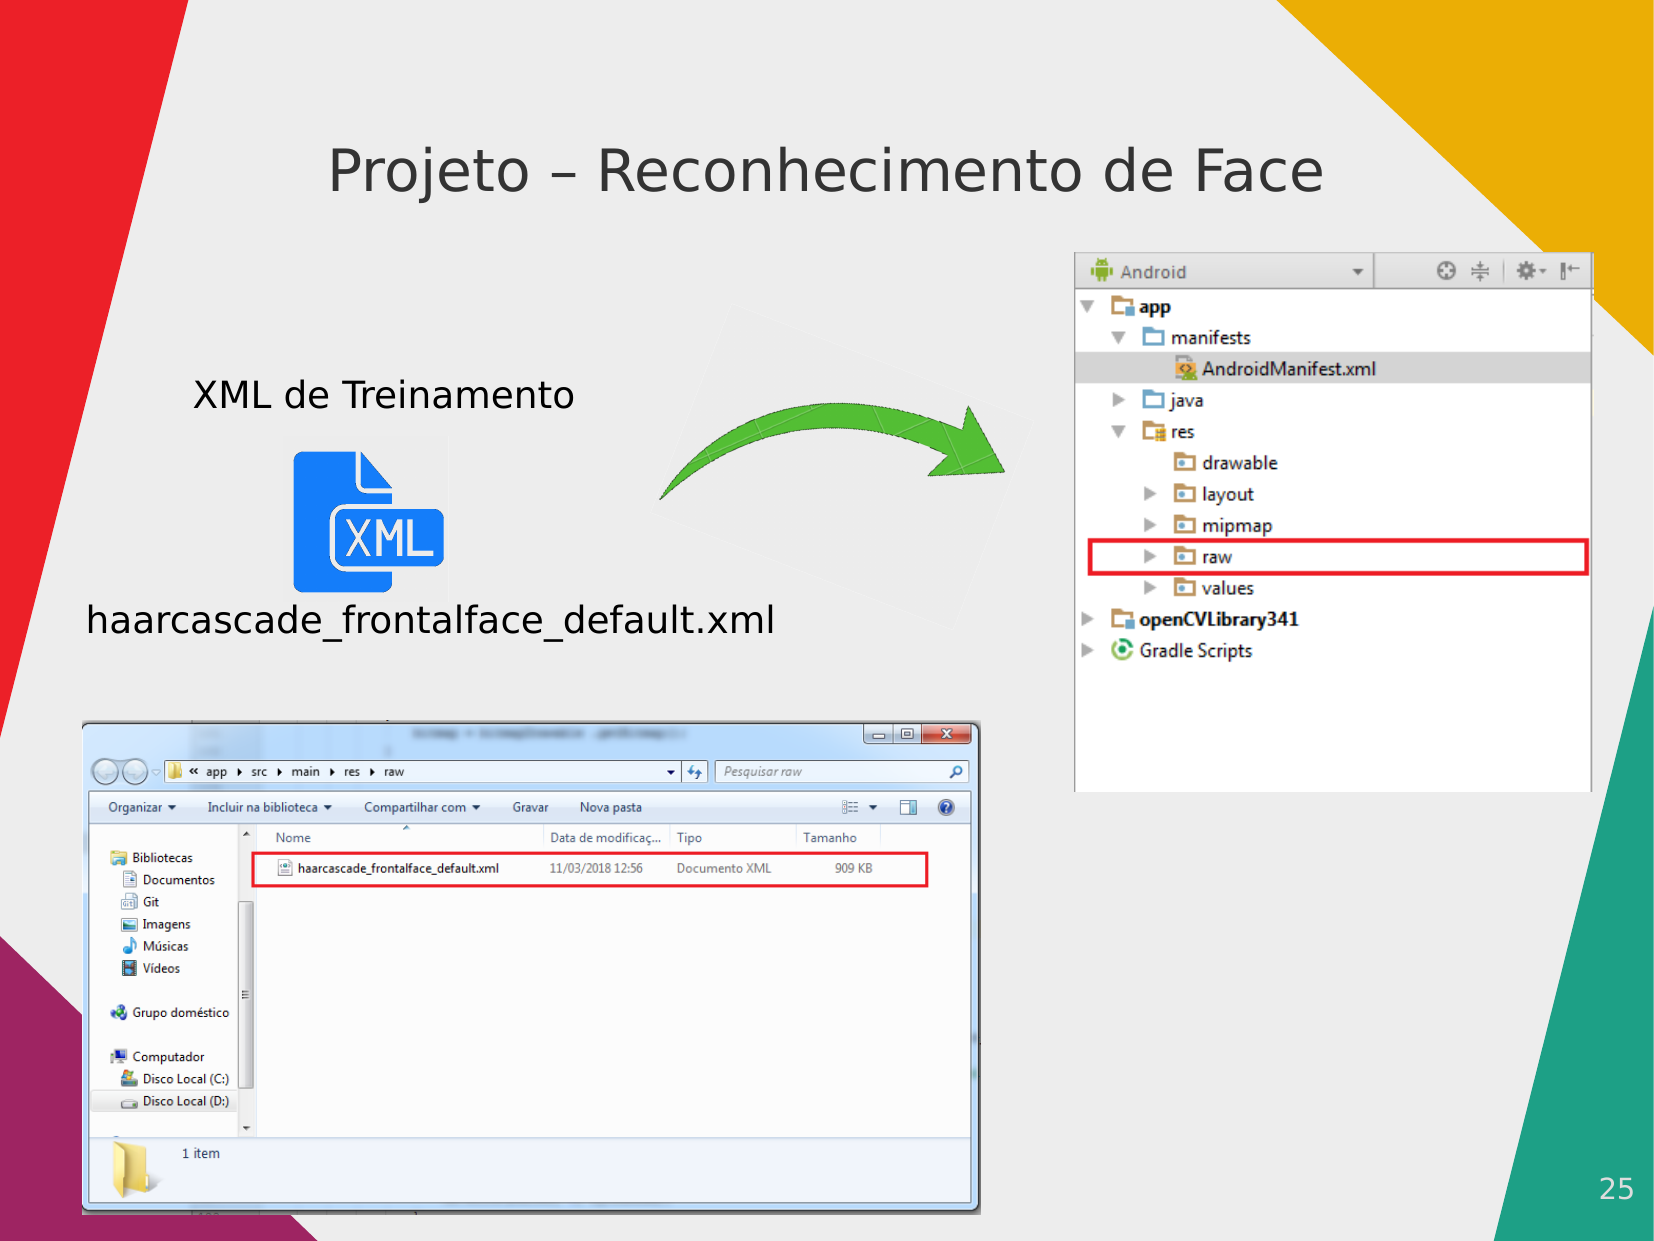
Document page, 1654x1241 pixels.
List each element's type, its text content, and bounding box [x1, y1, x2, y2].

title Projeto – Reconhecimento de Face [114, 73, 1539, 271]
picture [650, 303, 1034, 630]
picture [1074, 252, 1594, 792]
picture [283, 436, 449, 591]
text_box haarcascade_frontalface_default.xml [70, 591, 792, 650]
text_box XML de Treinamento [177, 366, 591, 426]
picture [82, 720, 981, 1215]
